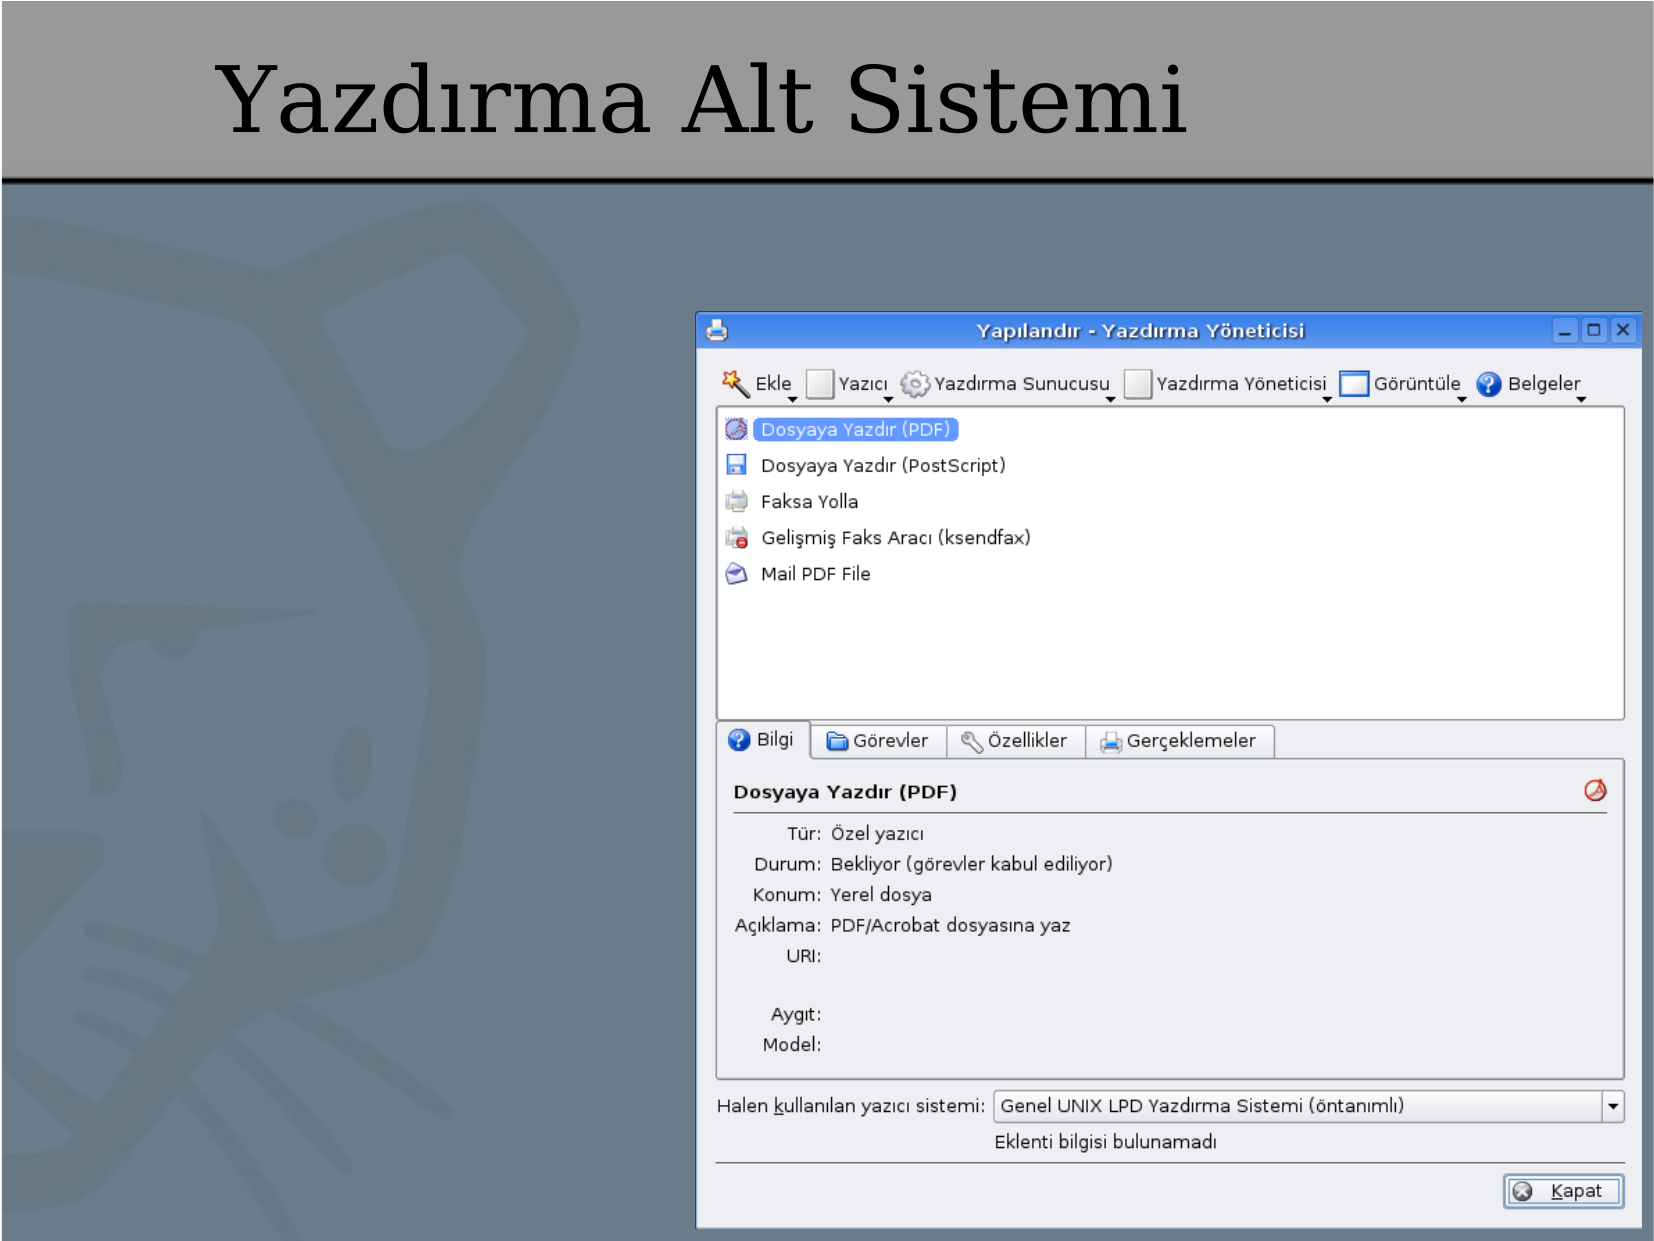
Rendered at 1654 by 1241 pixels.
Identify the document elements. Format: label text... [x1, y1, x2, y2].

picture [1, 1, 1654, 1241]
title Yazdırma Alt Sistemi [0, 0, 1410, 204]
